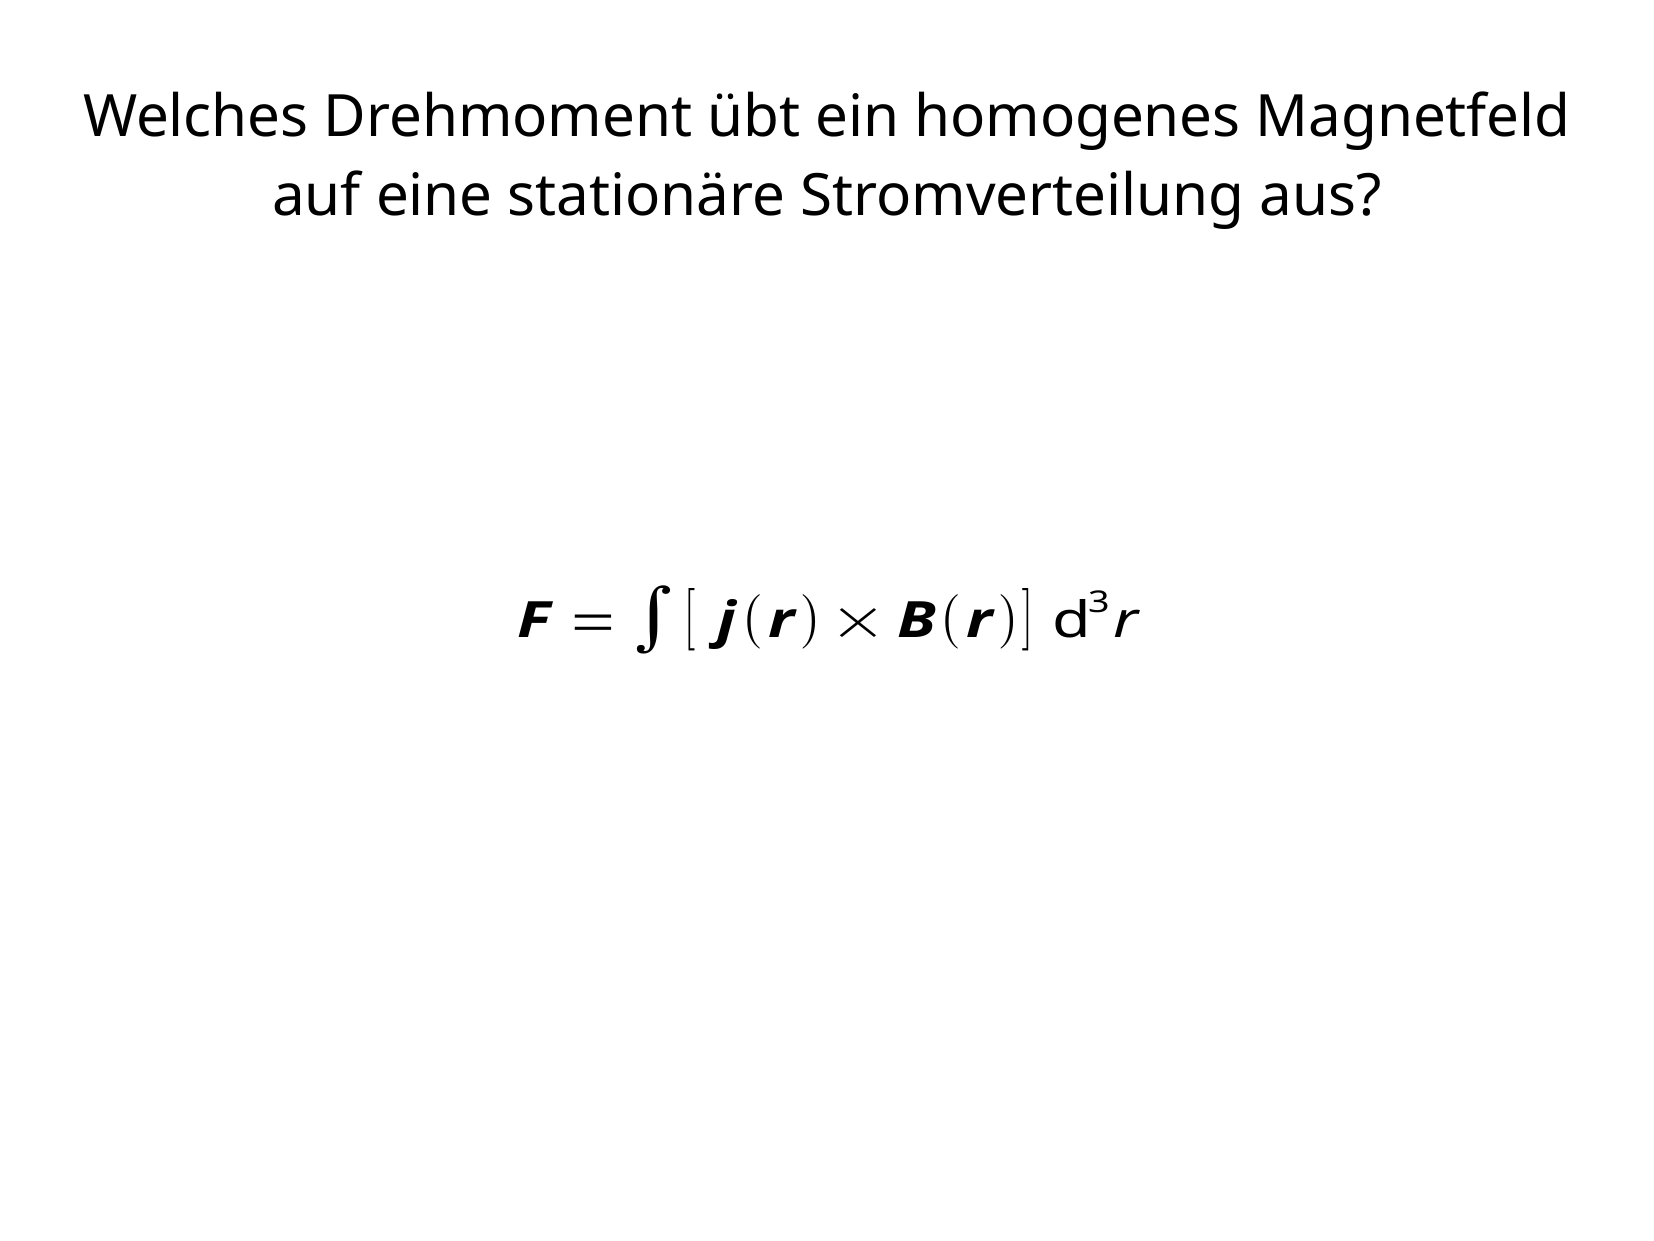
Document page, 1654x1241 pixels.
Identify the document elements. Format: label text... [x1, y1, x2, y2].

title Welches Drehmoment übt ein homogenes Magnetfeld auf eine stationäre Stromverteilung aus? [82, 49, 1571, 257]
chart [507, 582, 1146, 658]
